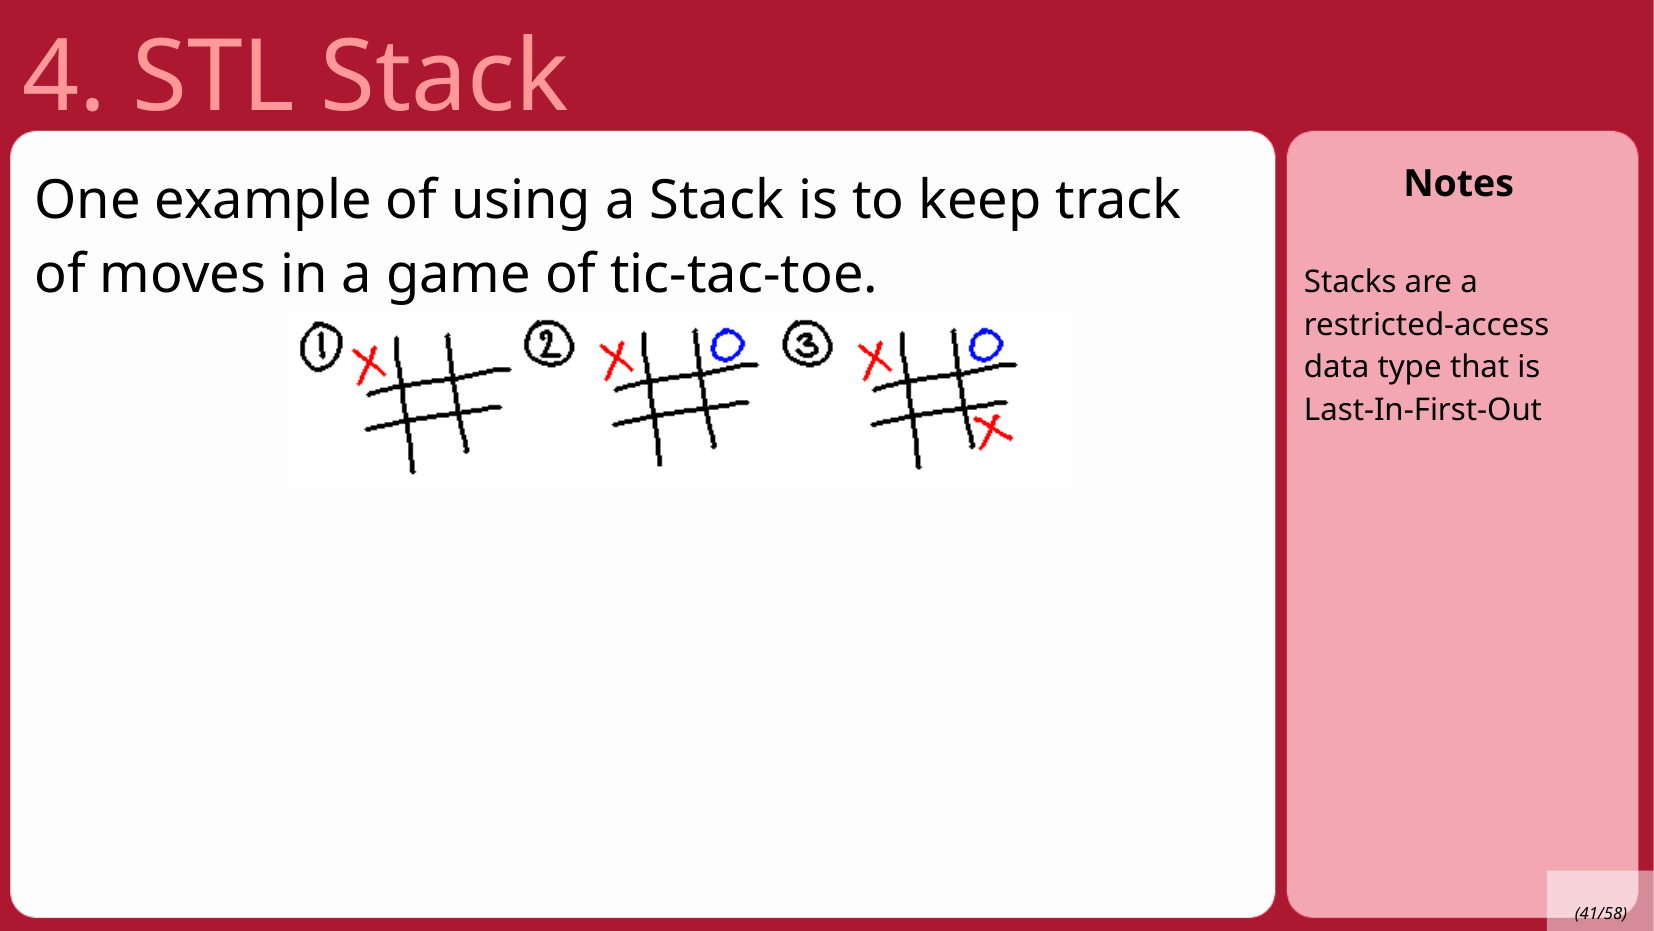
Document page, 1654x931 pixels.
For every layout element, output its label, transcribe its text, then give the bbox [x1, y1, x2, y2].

picture [0, 0, 1654, 931]
text_box Notes Stacks are a restricted-access data type that is Last-In-First-Out [1289, 149, 1629, 390]
title 4. STL Stack [22, 7, 1511, 136]
text_box (<number>/58) [1546, 877, 1654, 931]
text_box One example of using a Stack is to keep track of moves in a game of tic-tac-toe. [34, 160, 1248, 287]
